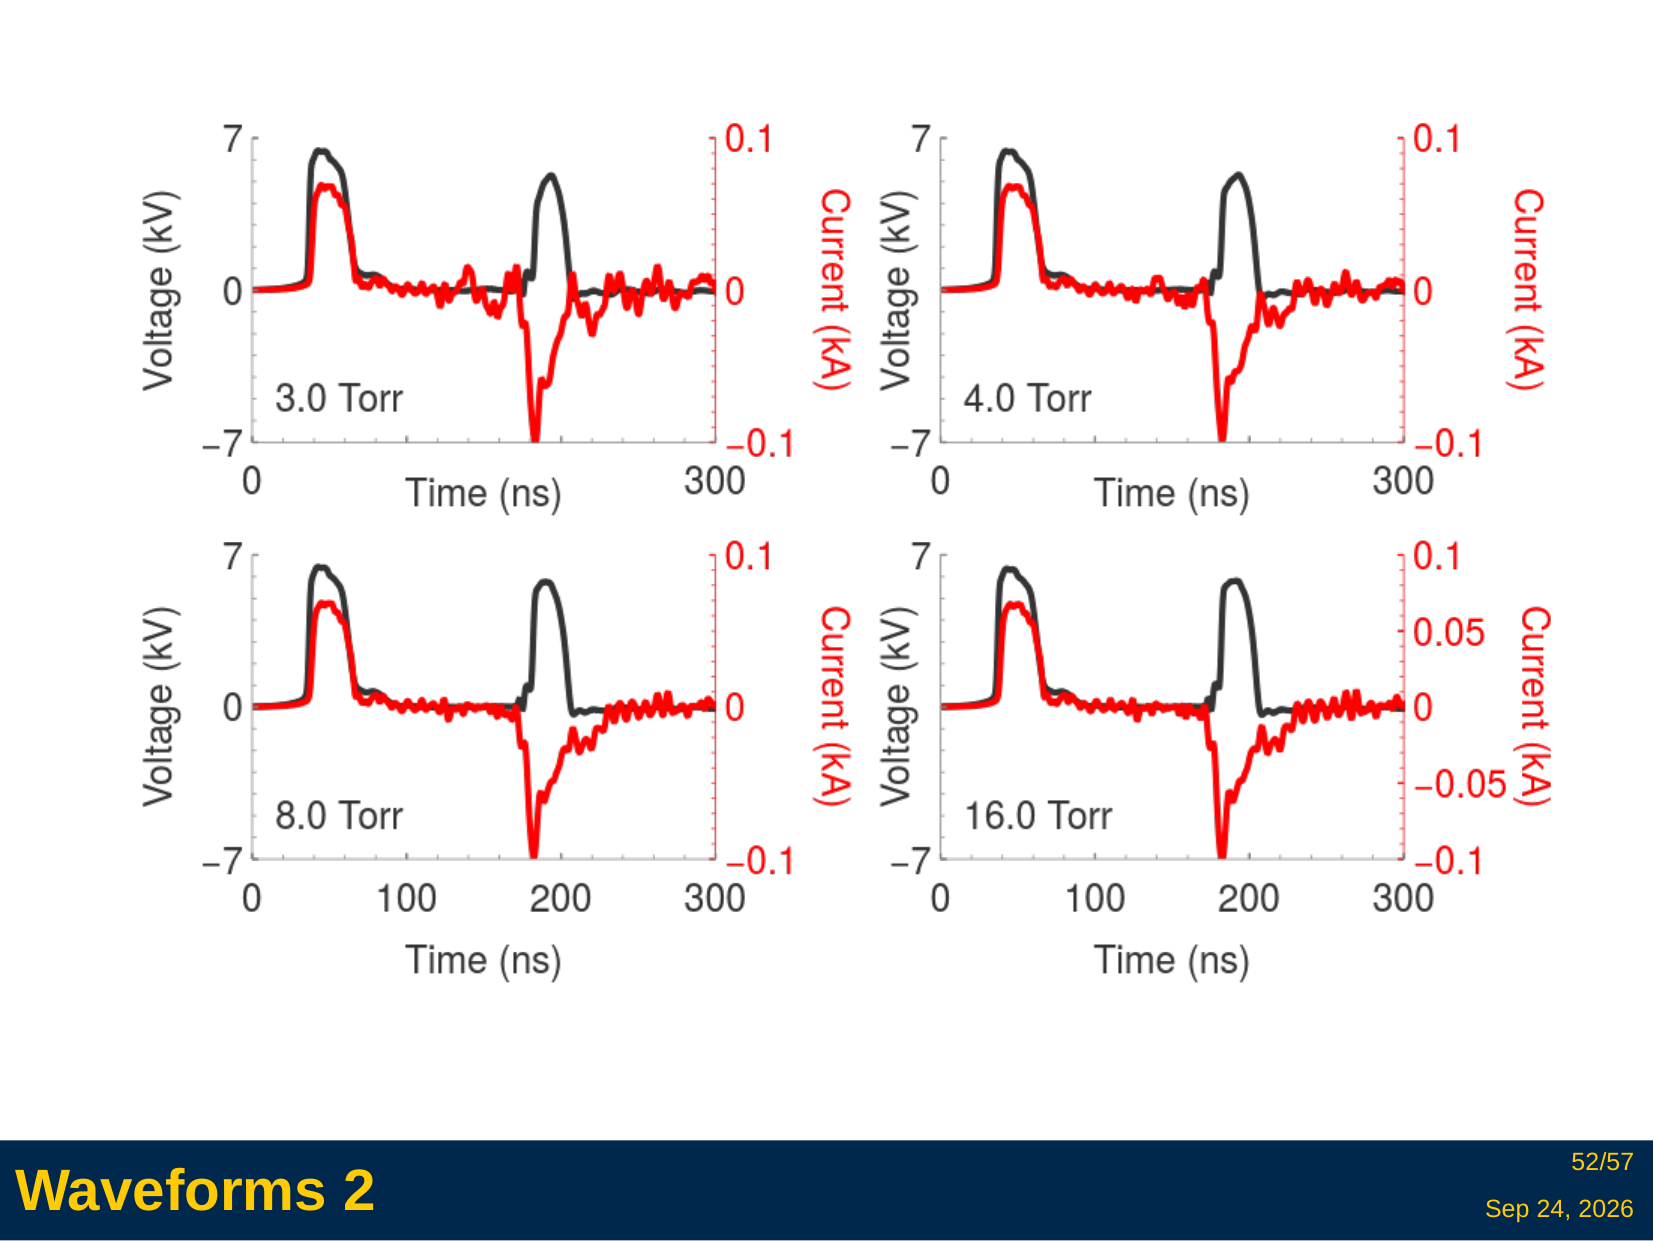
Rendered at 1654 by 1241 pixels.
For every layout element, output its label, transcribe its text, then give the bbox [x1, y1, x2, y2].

title Waveforms 2 [14, 1140, 1380, 1241]
picture [77, 89, 1566, 1035]
